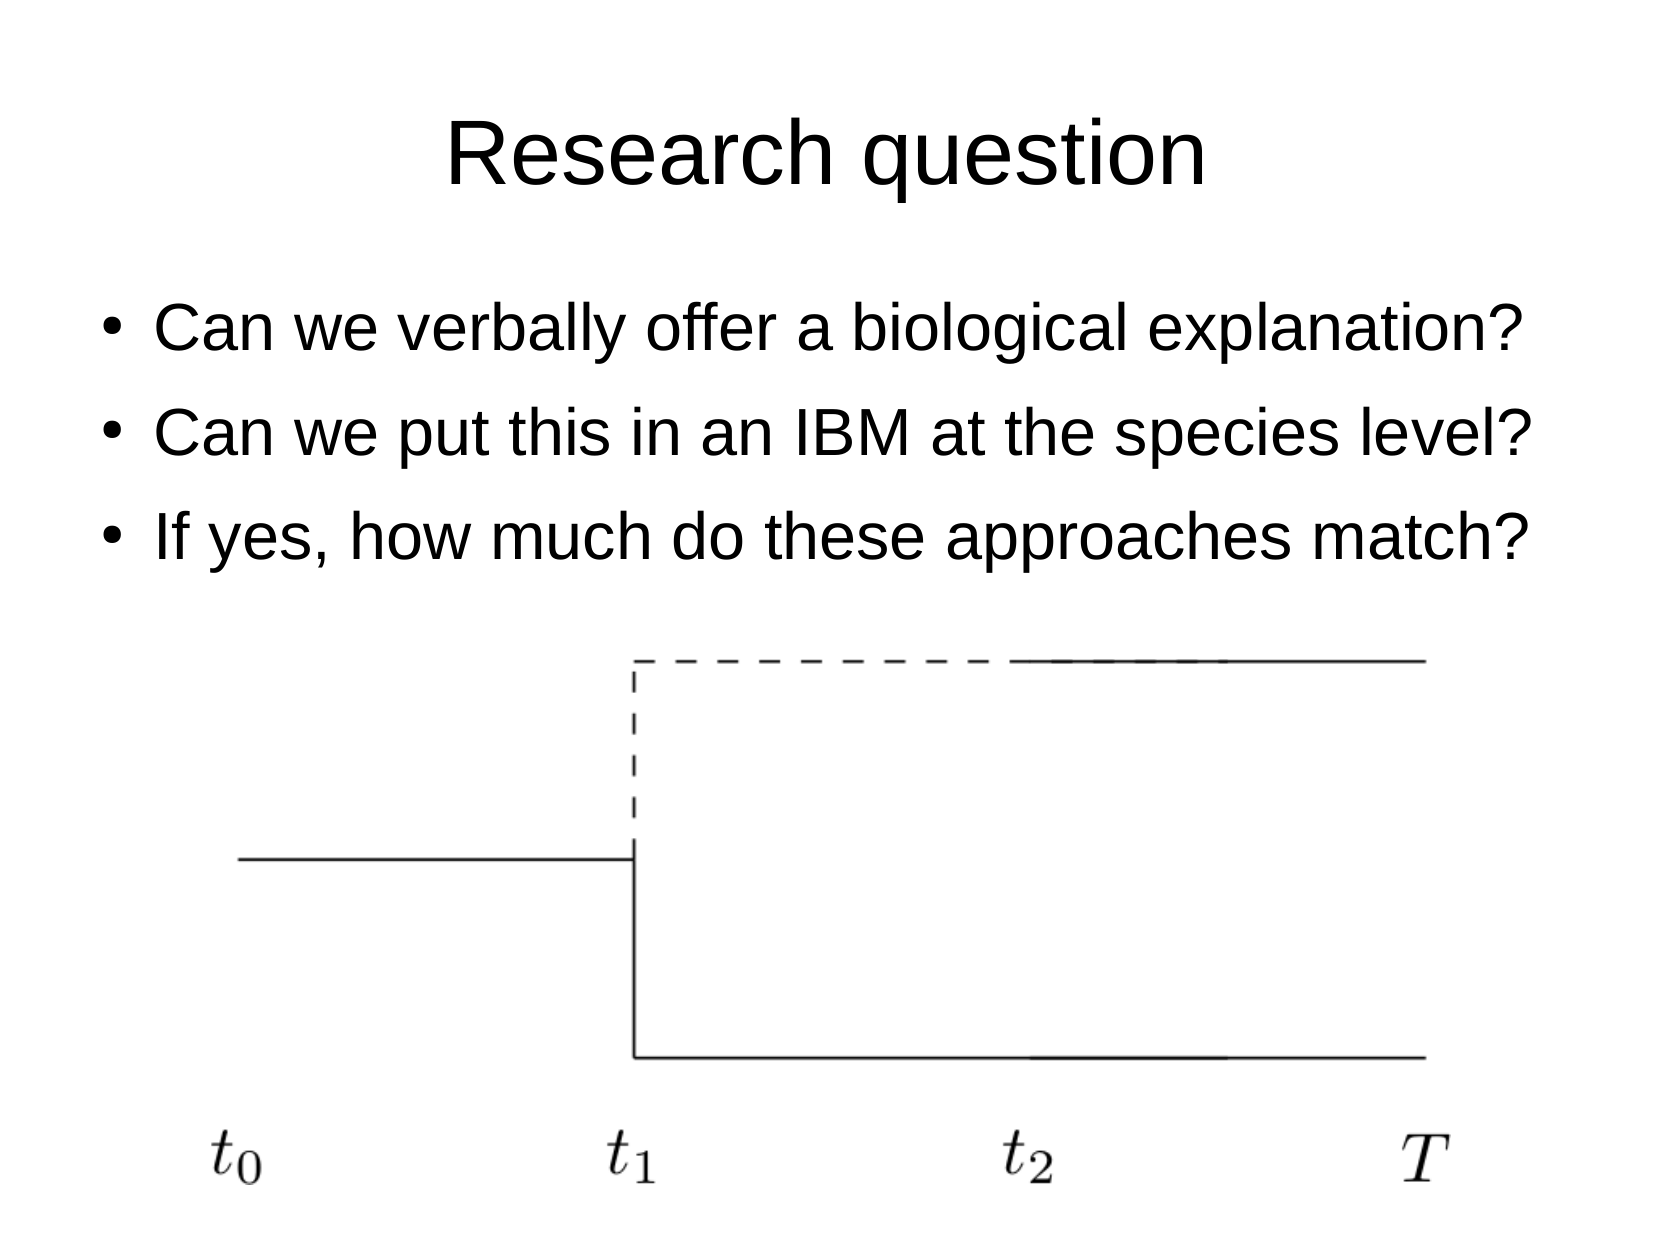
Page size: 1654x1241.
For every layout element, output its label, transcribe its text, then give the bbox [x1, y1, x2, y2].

picture [210, 659, 1451, 1186]
title Research question [82, 49, 1571, 257]
list Can we verbally offer a biological explanation? Can we put this in an IBM at the species level? If yes, how much do these approaches match? [82, 290, 1571, 1010]
